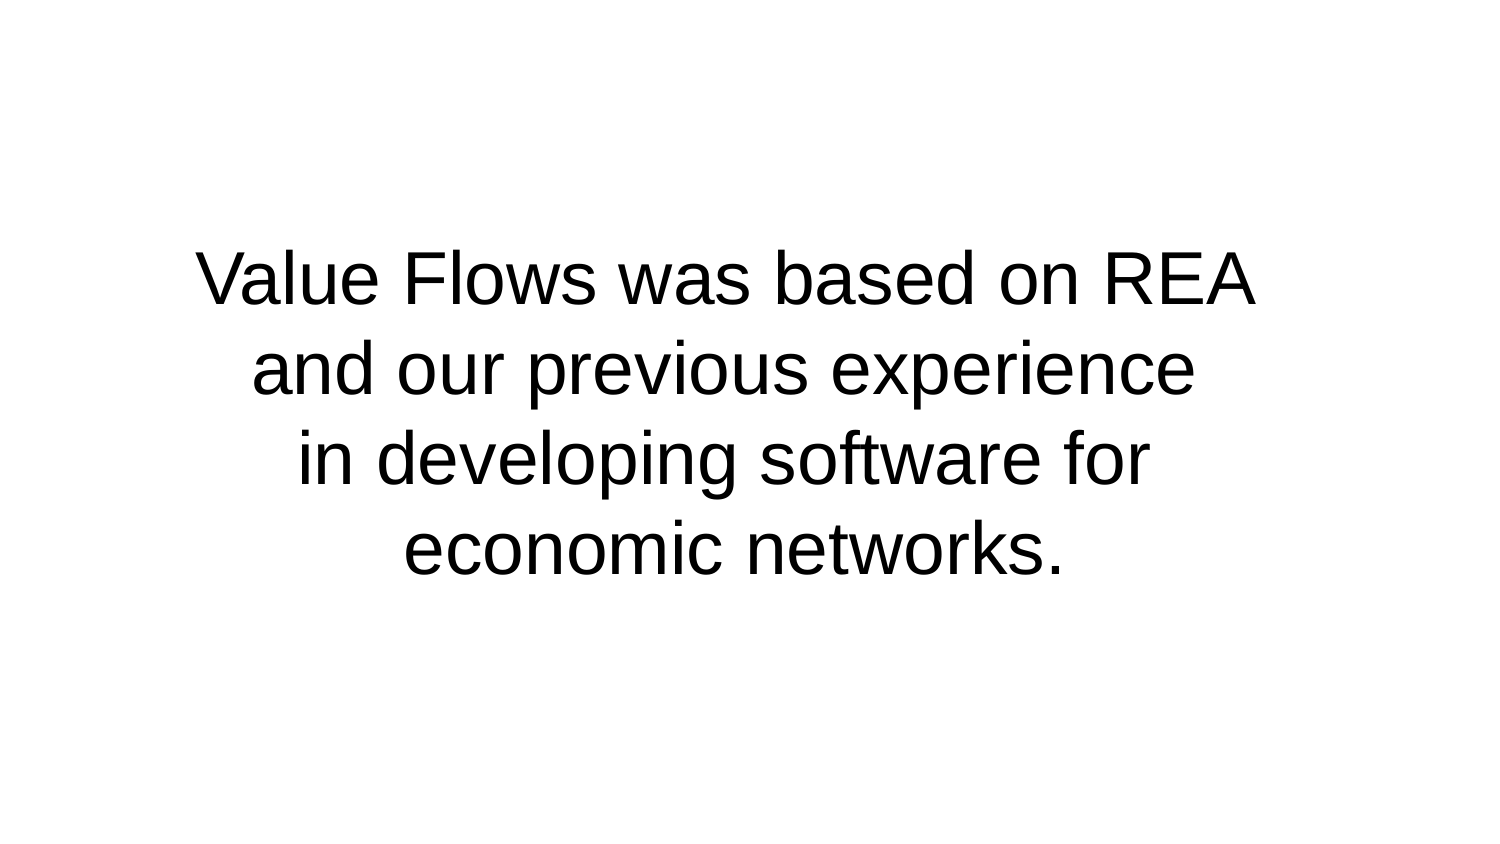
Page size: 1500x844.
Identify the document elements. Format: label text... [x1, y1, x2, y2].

title Value Flows was based on REA and our previous experience in developing software for economic networks. [80, 73, 1390, 745]
